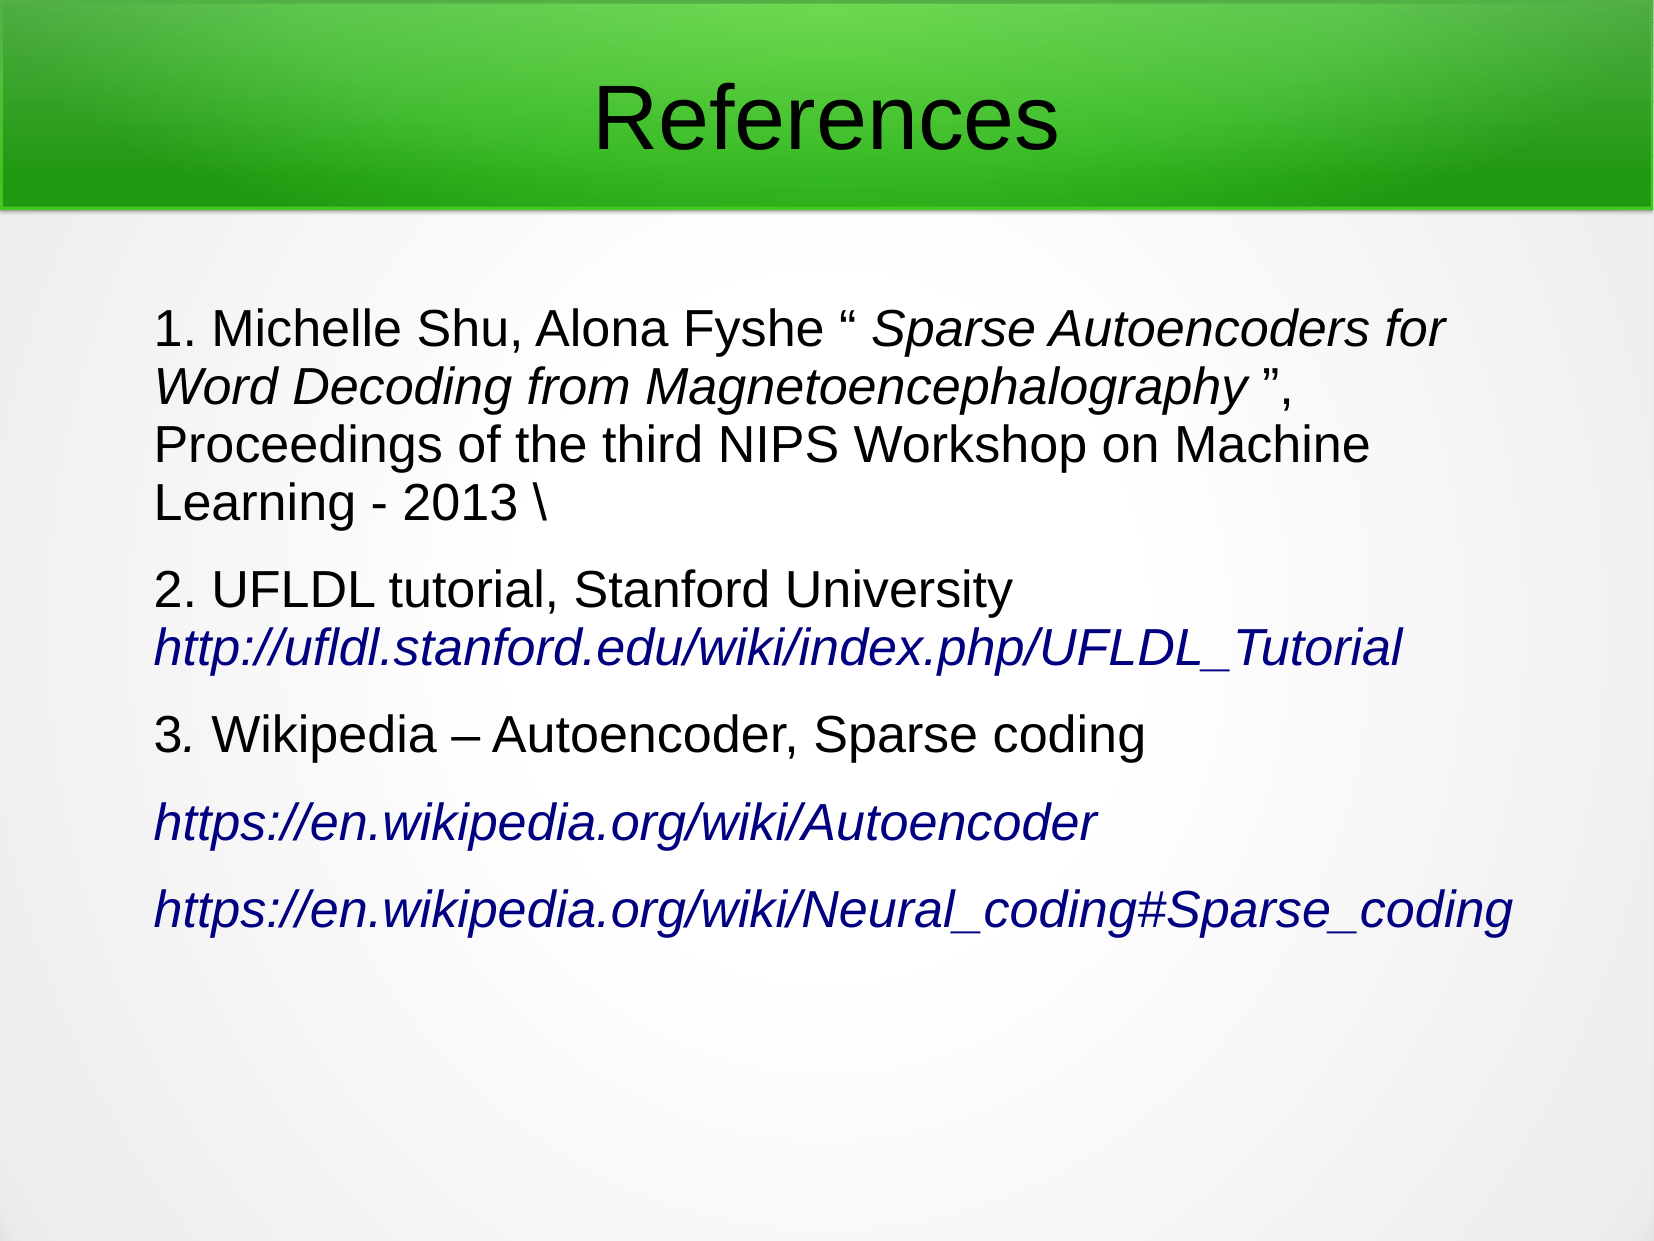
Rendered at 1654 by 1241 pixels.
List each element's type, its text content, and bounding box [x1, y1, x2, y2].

list 1. Michelle Shu, Alona Fyshe “ Sparse Autoencoders for Word Decoding from Magnetoencephalography ”, Proceedings of the third NIPS Workshop on Machine Learning - 2013 \ 2. UFLDL tutorial, Stanford University http://ufldl.stanford.edu/wiki/index.php/UFLDL_Tutorial 3. Wikipedia – Autoencoder, Sparse coding https://en.wikipedia.org/wiki/Autoencoder https://en.wikipedia.org/wiki/Neural_coding#Sparse_coding [82, 299, 1571, 1019]
title References [82, 47, 1571, 189]
